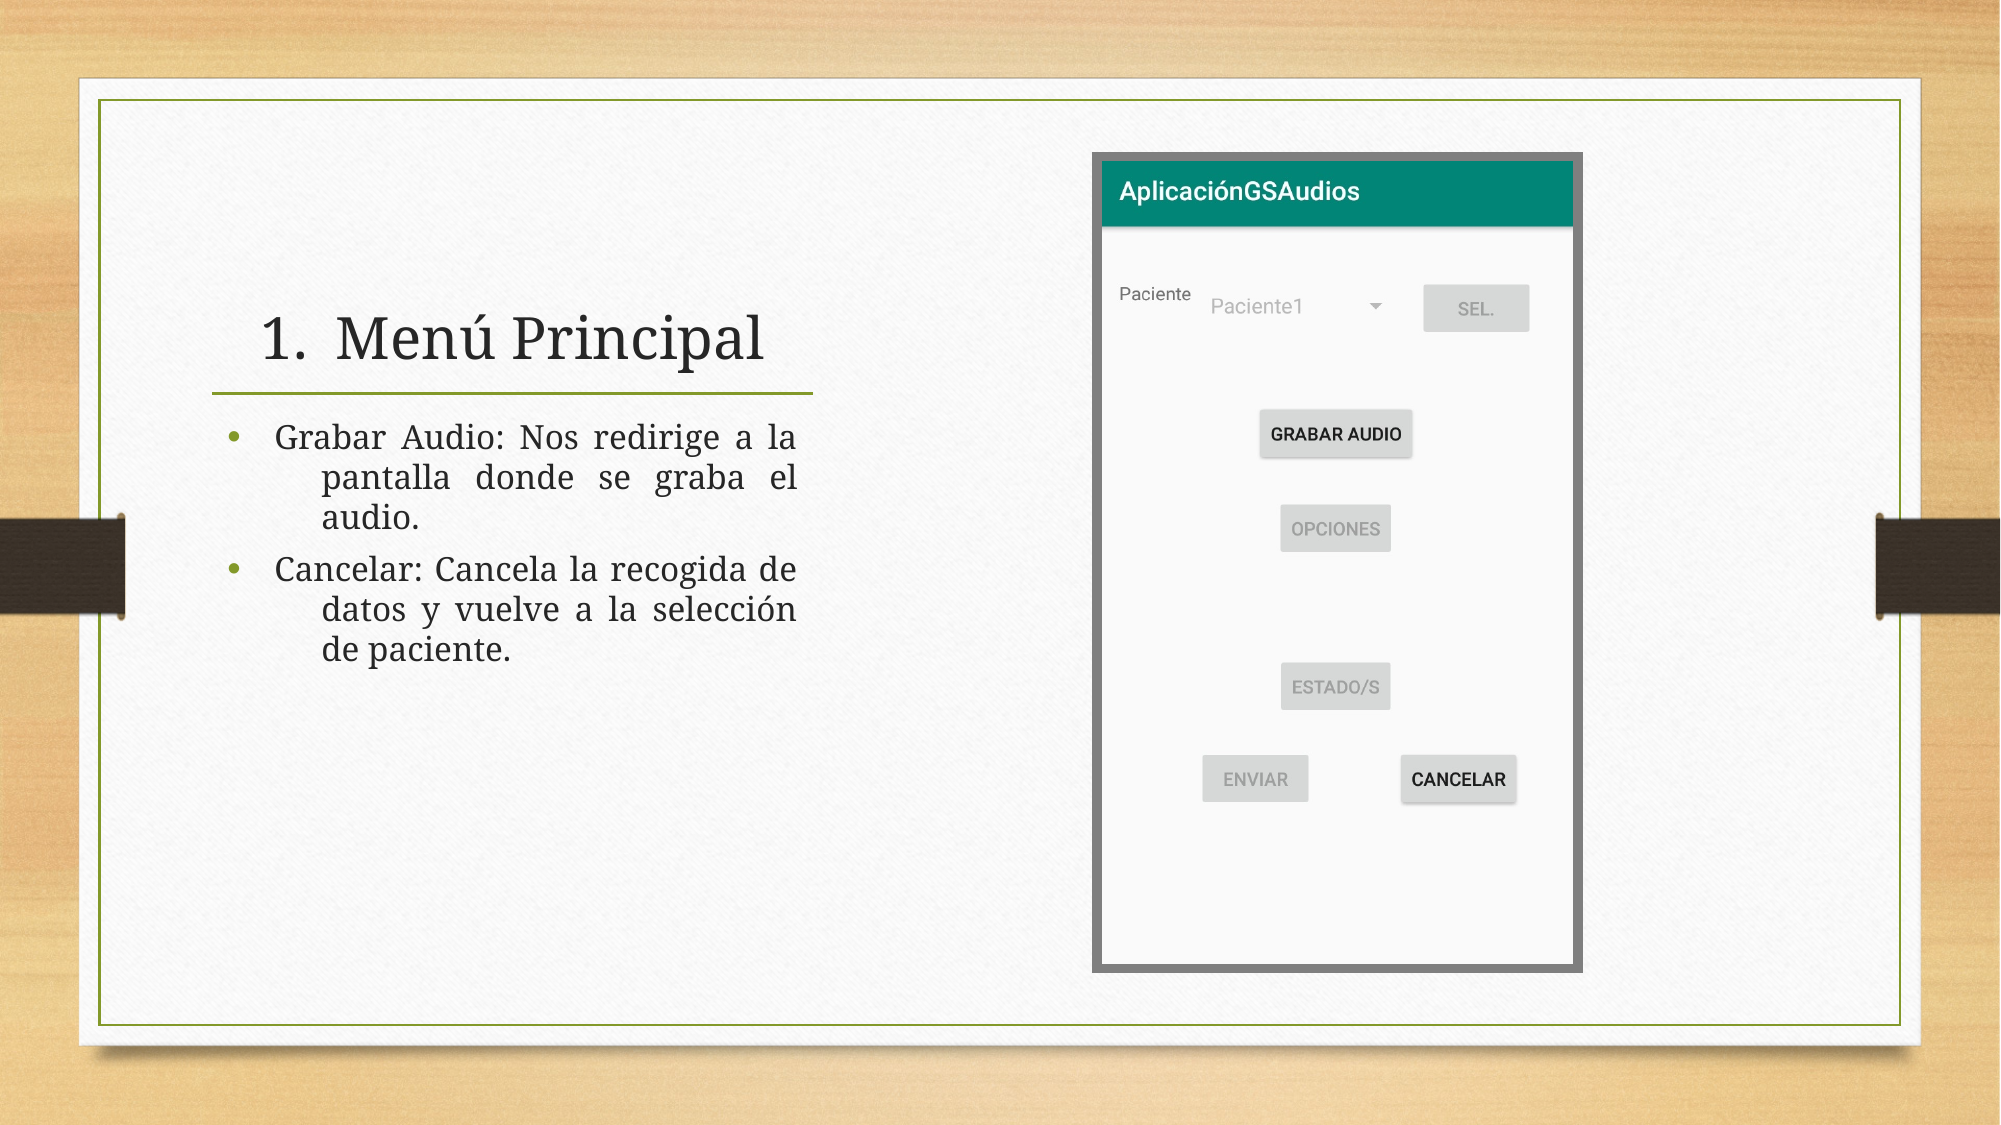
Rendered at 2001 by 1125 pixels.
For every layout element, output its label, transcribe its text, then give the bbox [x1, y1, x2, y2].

title 1. Menú Principal [212, 161, 813, 379]
picture [0, 0, 2000, 1125]
list Grabar Audio: Nos redirige a la pantalla donde se graba el audio. Cancelar: Cancela la recogida de datos y vuelve a la selección de paciente. [212, 409, 813, 964]
